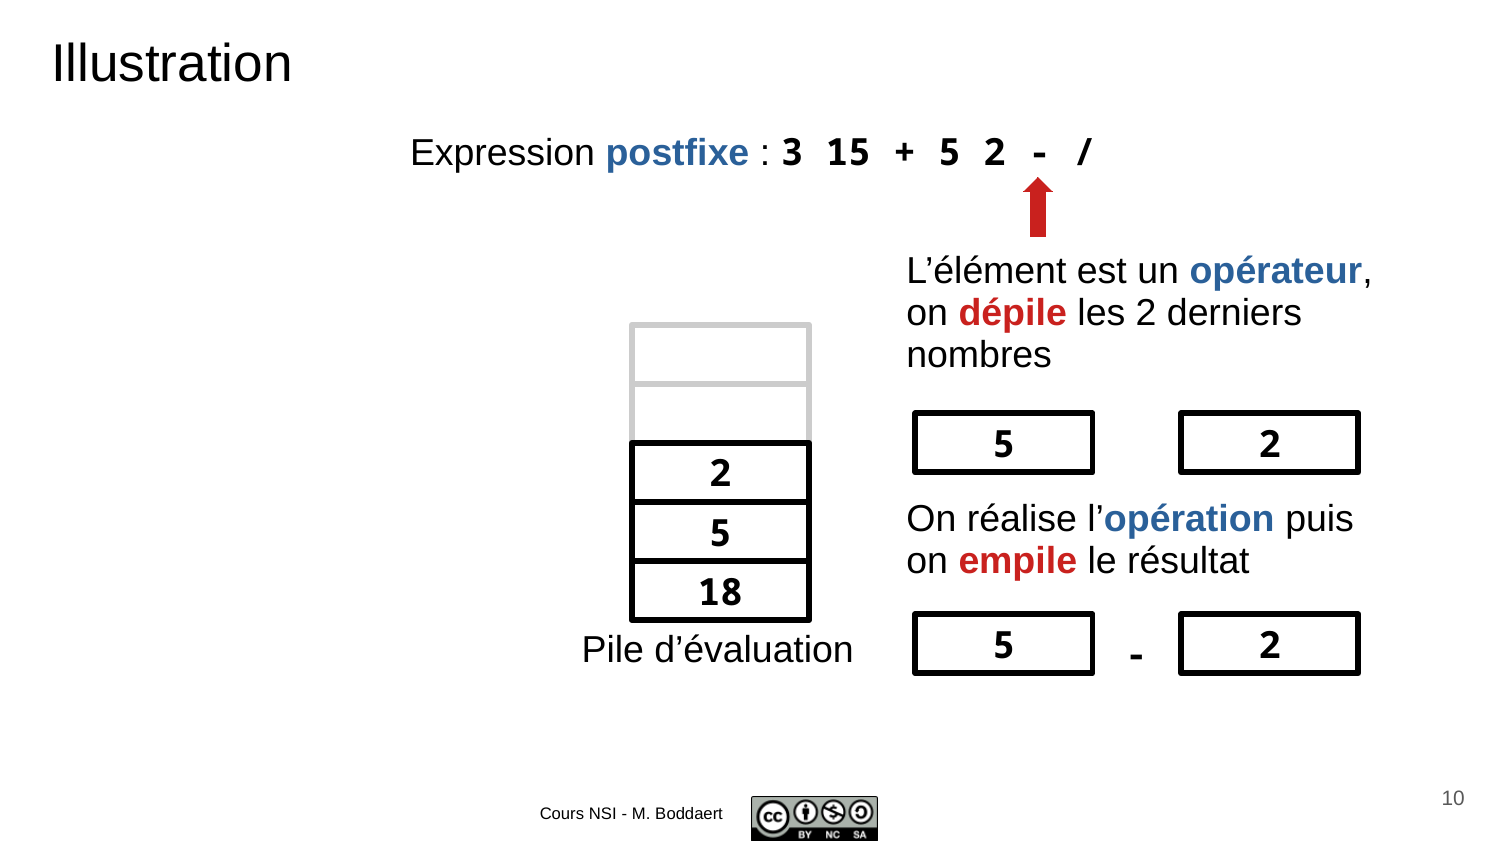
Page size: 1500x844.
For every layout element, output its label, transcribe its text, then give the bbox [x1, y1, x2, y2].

text_box Expression postfixe : 3 15 + 5 2 - / [29, 120, 1477, 760]
text_box 2 [1181, 614, 1359, 674]
text_box Pile d’évaluation [566, 620, 880, 680]
picture [751, 796, 878, 841]
text_box 2 [1181, 413, 1359, 473]
text_box - [1110, 620, 1163, 673]
text_box 5 [631, 502, 810, 562]
text_box [1023, 177, 1053, 237]
text_box [631, 324, 810, 442]
slide_number <numéro> [1389, 764, 1480, 830]
text_box L’élément est un opérateur, on dépile les 2 derniers nombres [891, 242, 1394, 388]
text_box On réalise l’opération puis on empile le résultat [891, 490, 1394, 593]
text_box 2 [631, 442, 810, 502]
title Illustration [51, 13, 1449, 108]
text_box 18 [631, 562, 810, 620]
text_box 5 [915, 413, 1093, 473]
text_box 5 [915, 614, 1093, 674]
